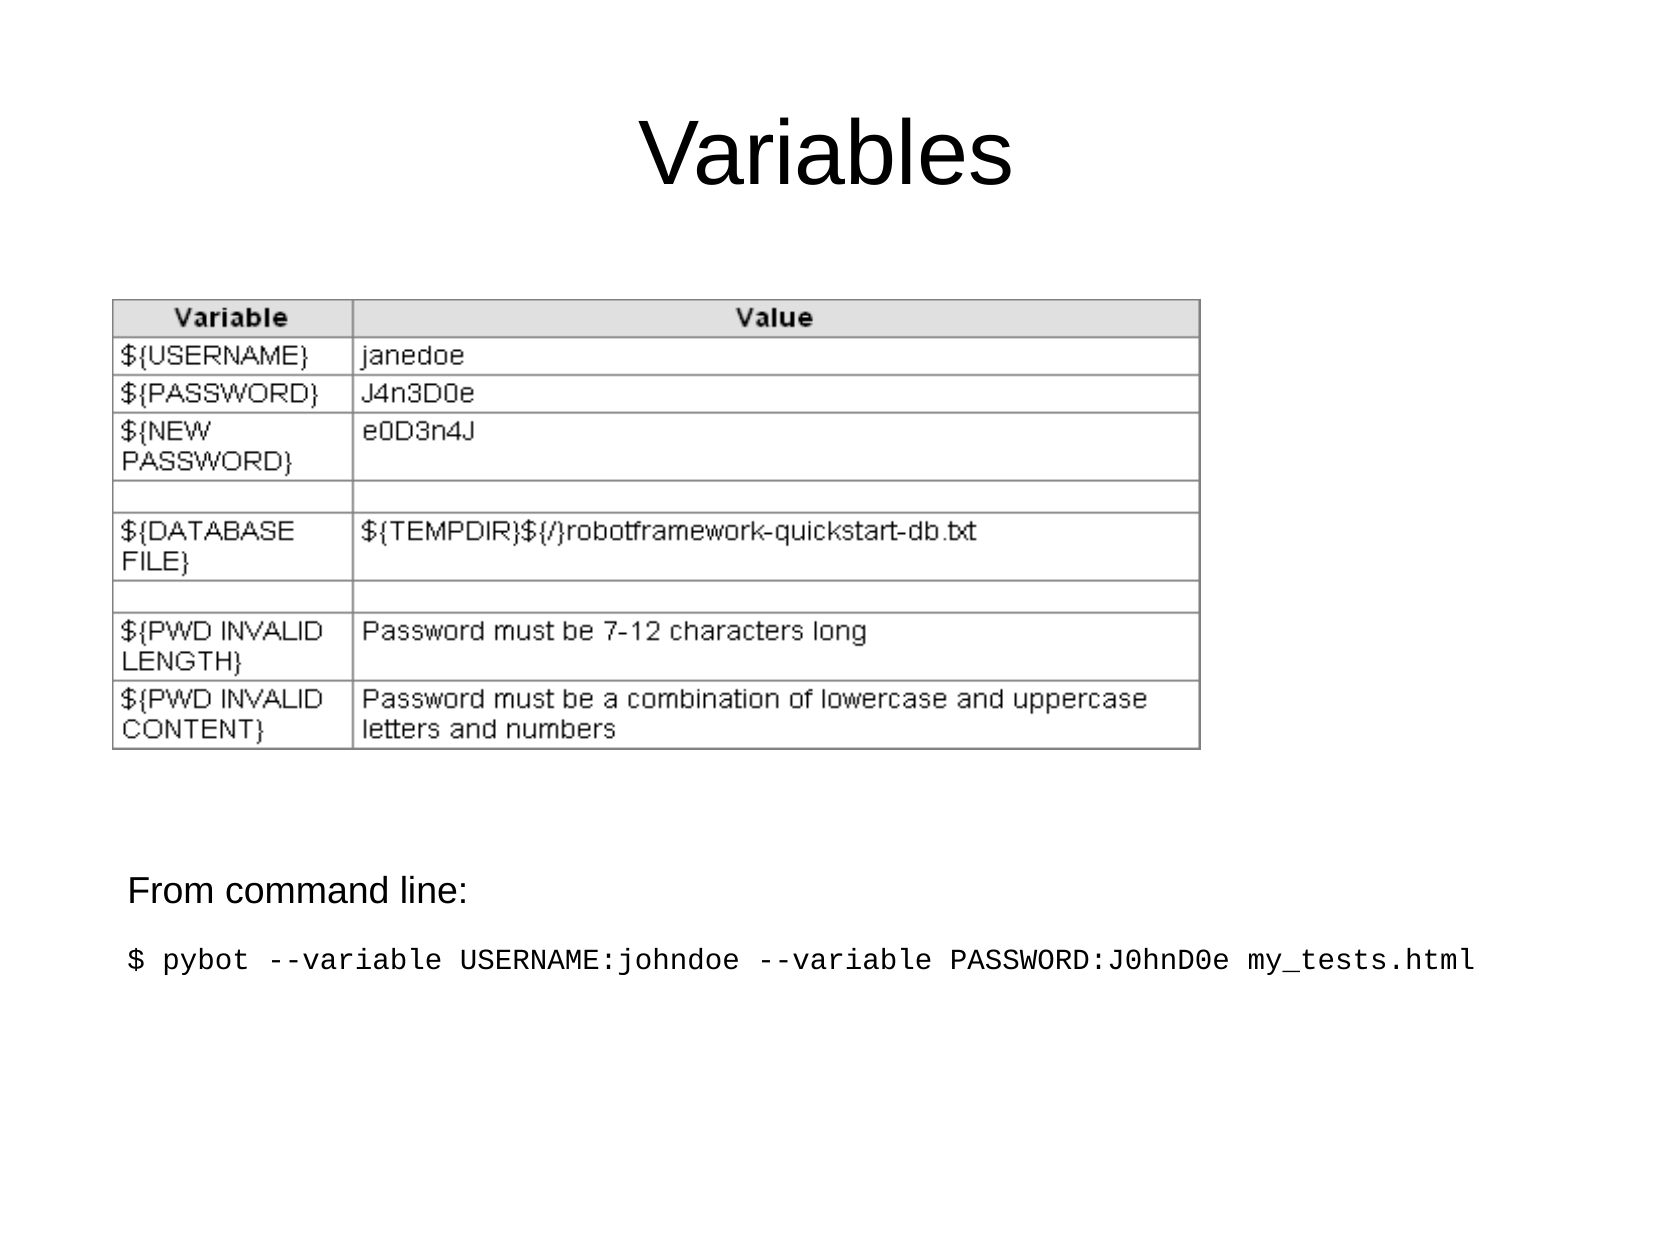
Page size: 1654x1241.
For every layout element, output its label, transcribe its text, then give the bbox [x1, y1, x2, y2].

picture [112, 299, 1201, 751]
text_box From command line: $ pybot --variable USERNAME:johndoe --variable PASSWORD:J0hnD0e my_tests.html [112, 862, 1490, 986]
title Variables [82, 49, 1571, 257]
